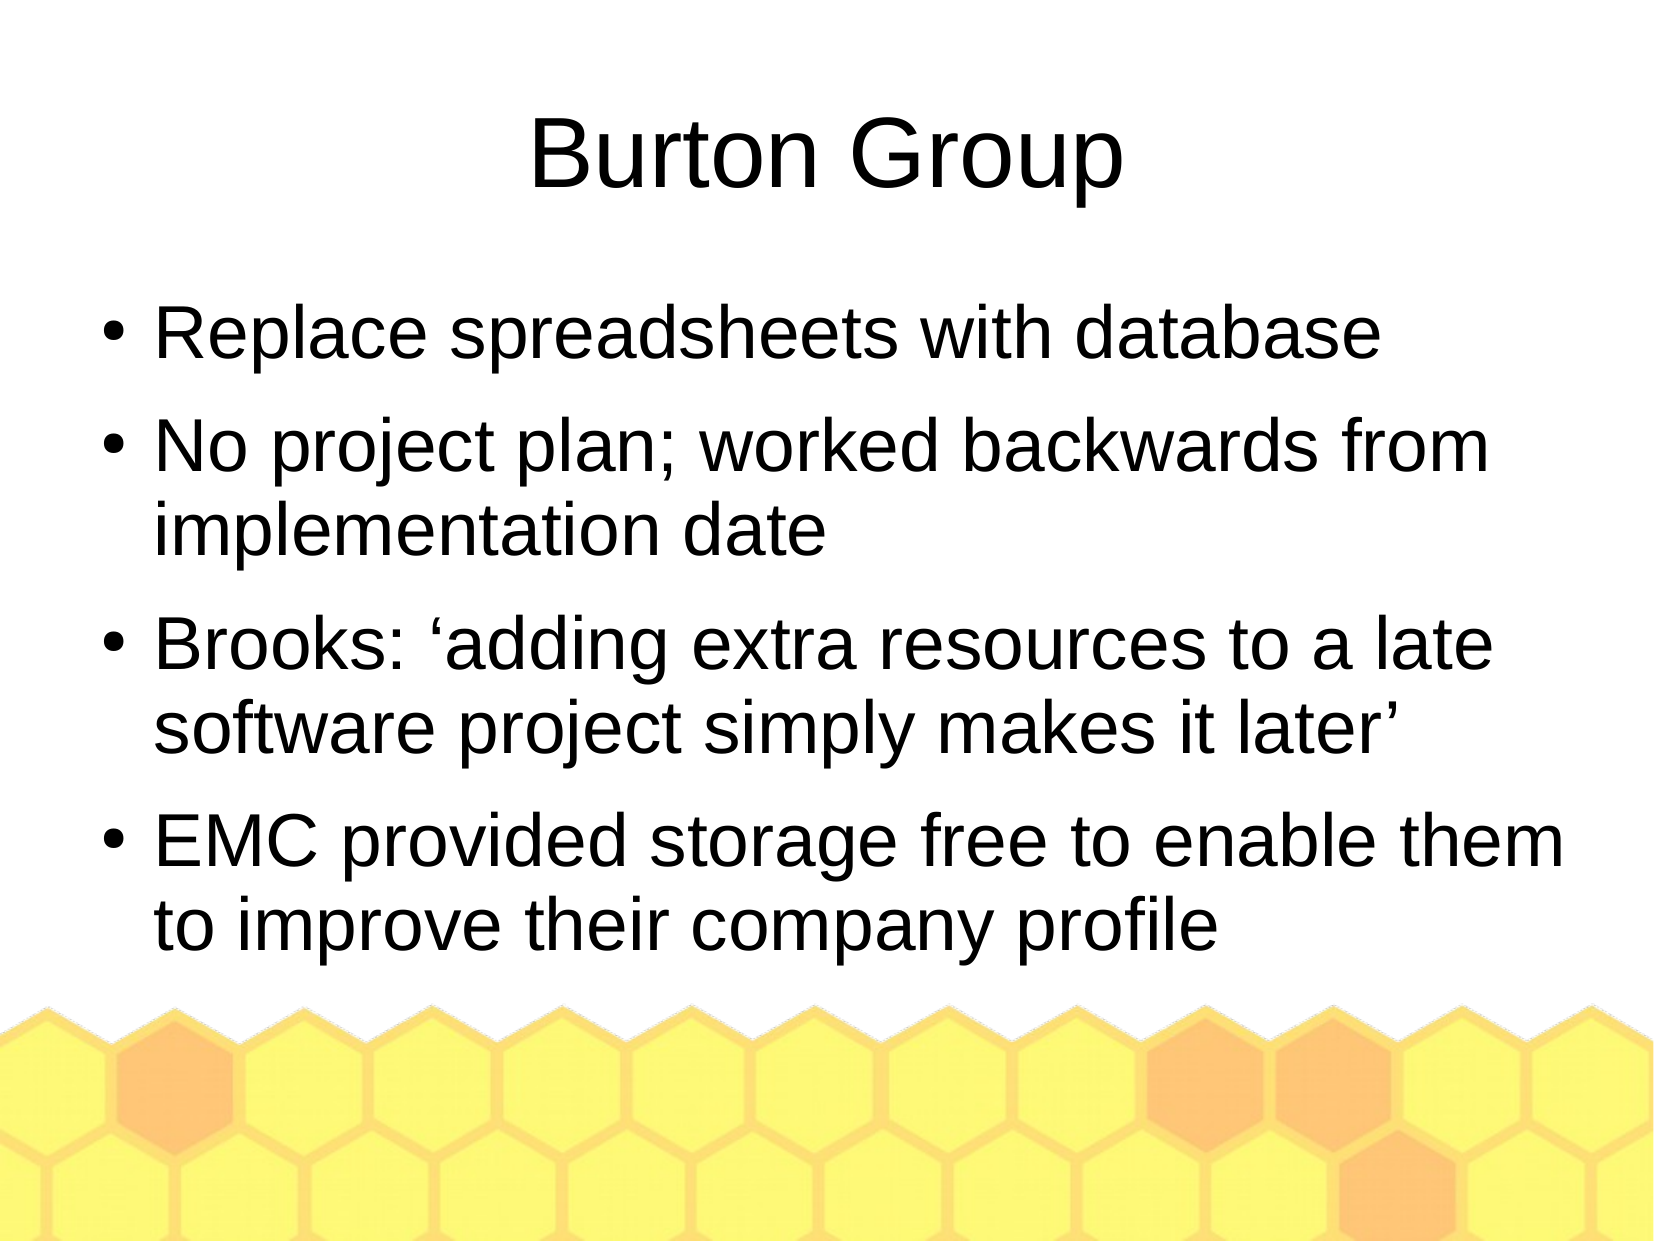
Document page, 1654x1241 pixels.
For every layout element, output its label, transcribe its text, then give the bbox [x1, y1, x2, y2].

picture [0, 1001, 1654, 1241]
list Replace spreadsheets with database No project plan; worked backwards from implementation date Brooks: ‘adding extra resources to a late software project simply makes it later’ EMC provided storage free to enable them to improve their company profile [82, 290, 1571, 1010]
title Burton Group [82, 49, 1571, 257]
